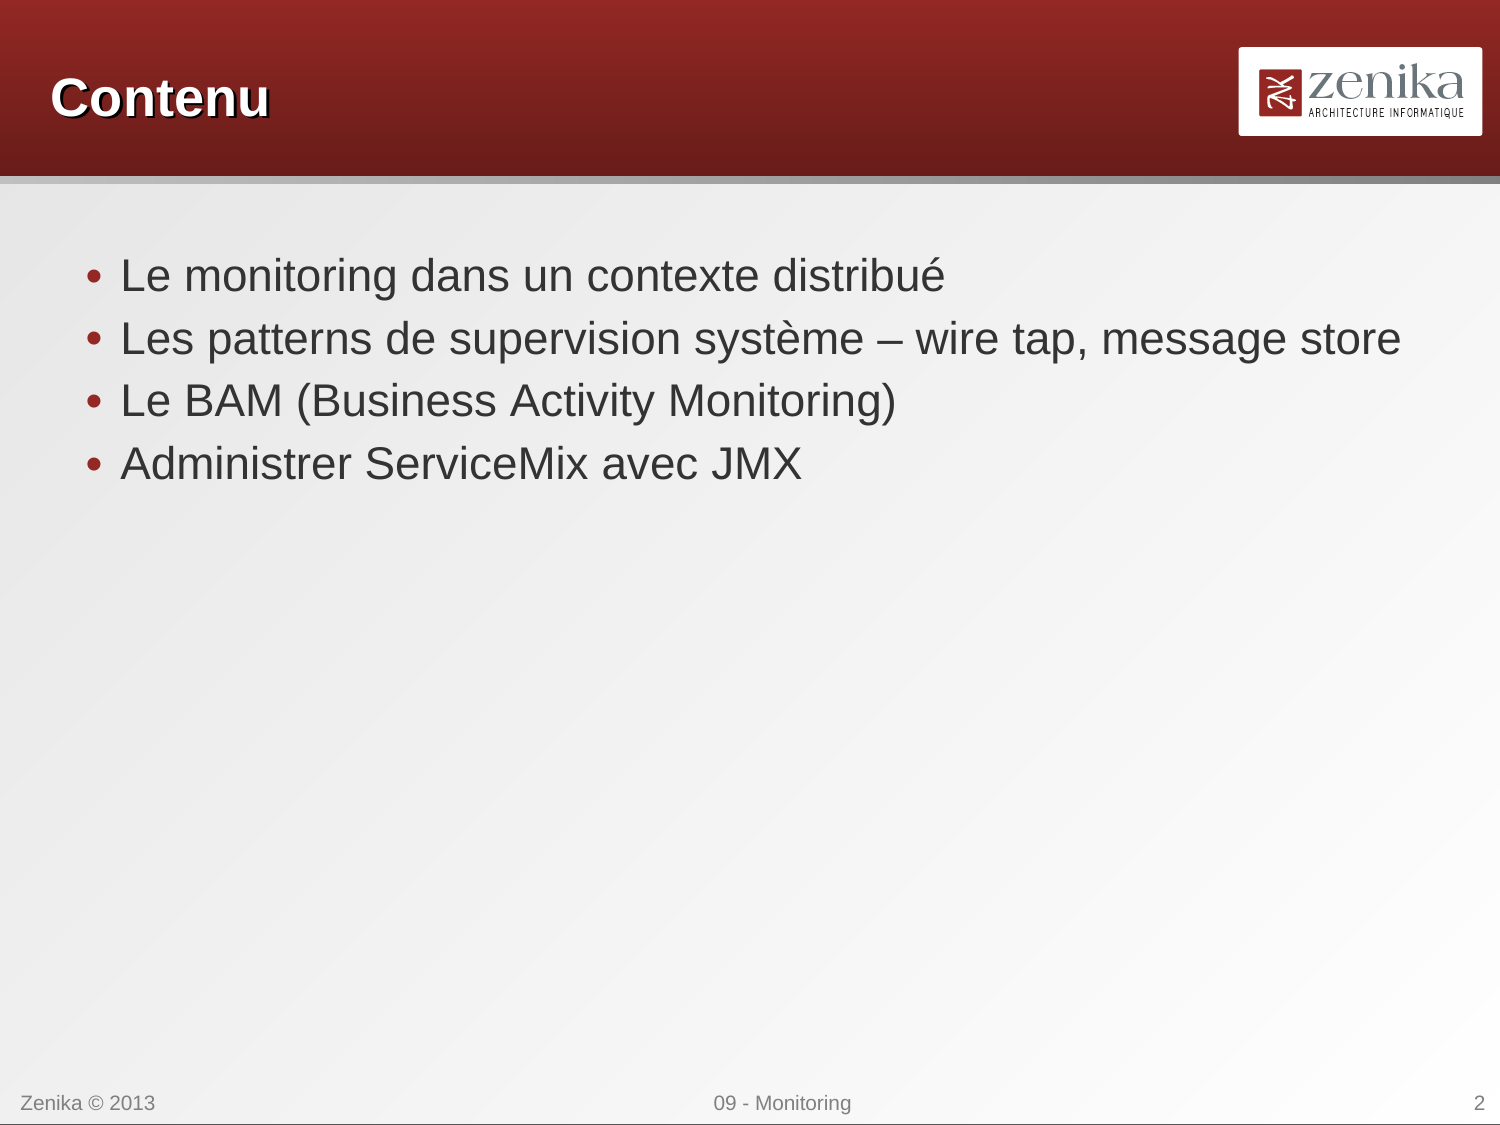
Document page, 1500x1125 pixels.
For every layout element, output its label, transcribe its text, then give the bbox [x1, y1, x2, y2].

list Le monitoring dans un contexte distribué Les patterns de supervision système – wire tap, message store Le BAM (Business Activity Monitoring) Administrer ServiceMix avec JMX [50, 249, 1435, 1079]
title Contenu [50, 15, 1206, 180]
picture [1257, 58, 1464, 125]
